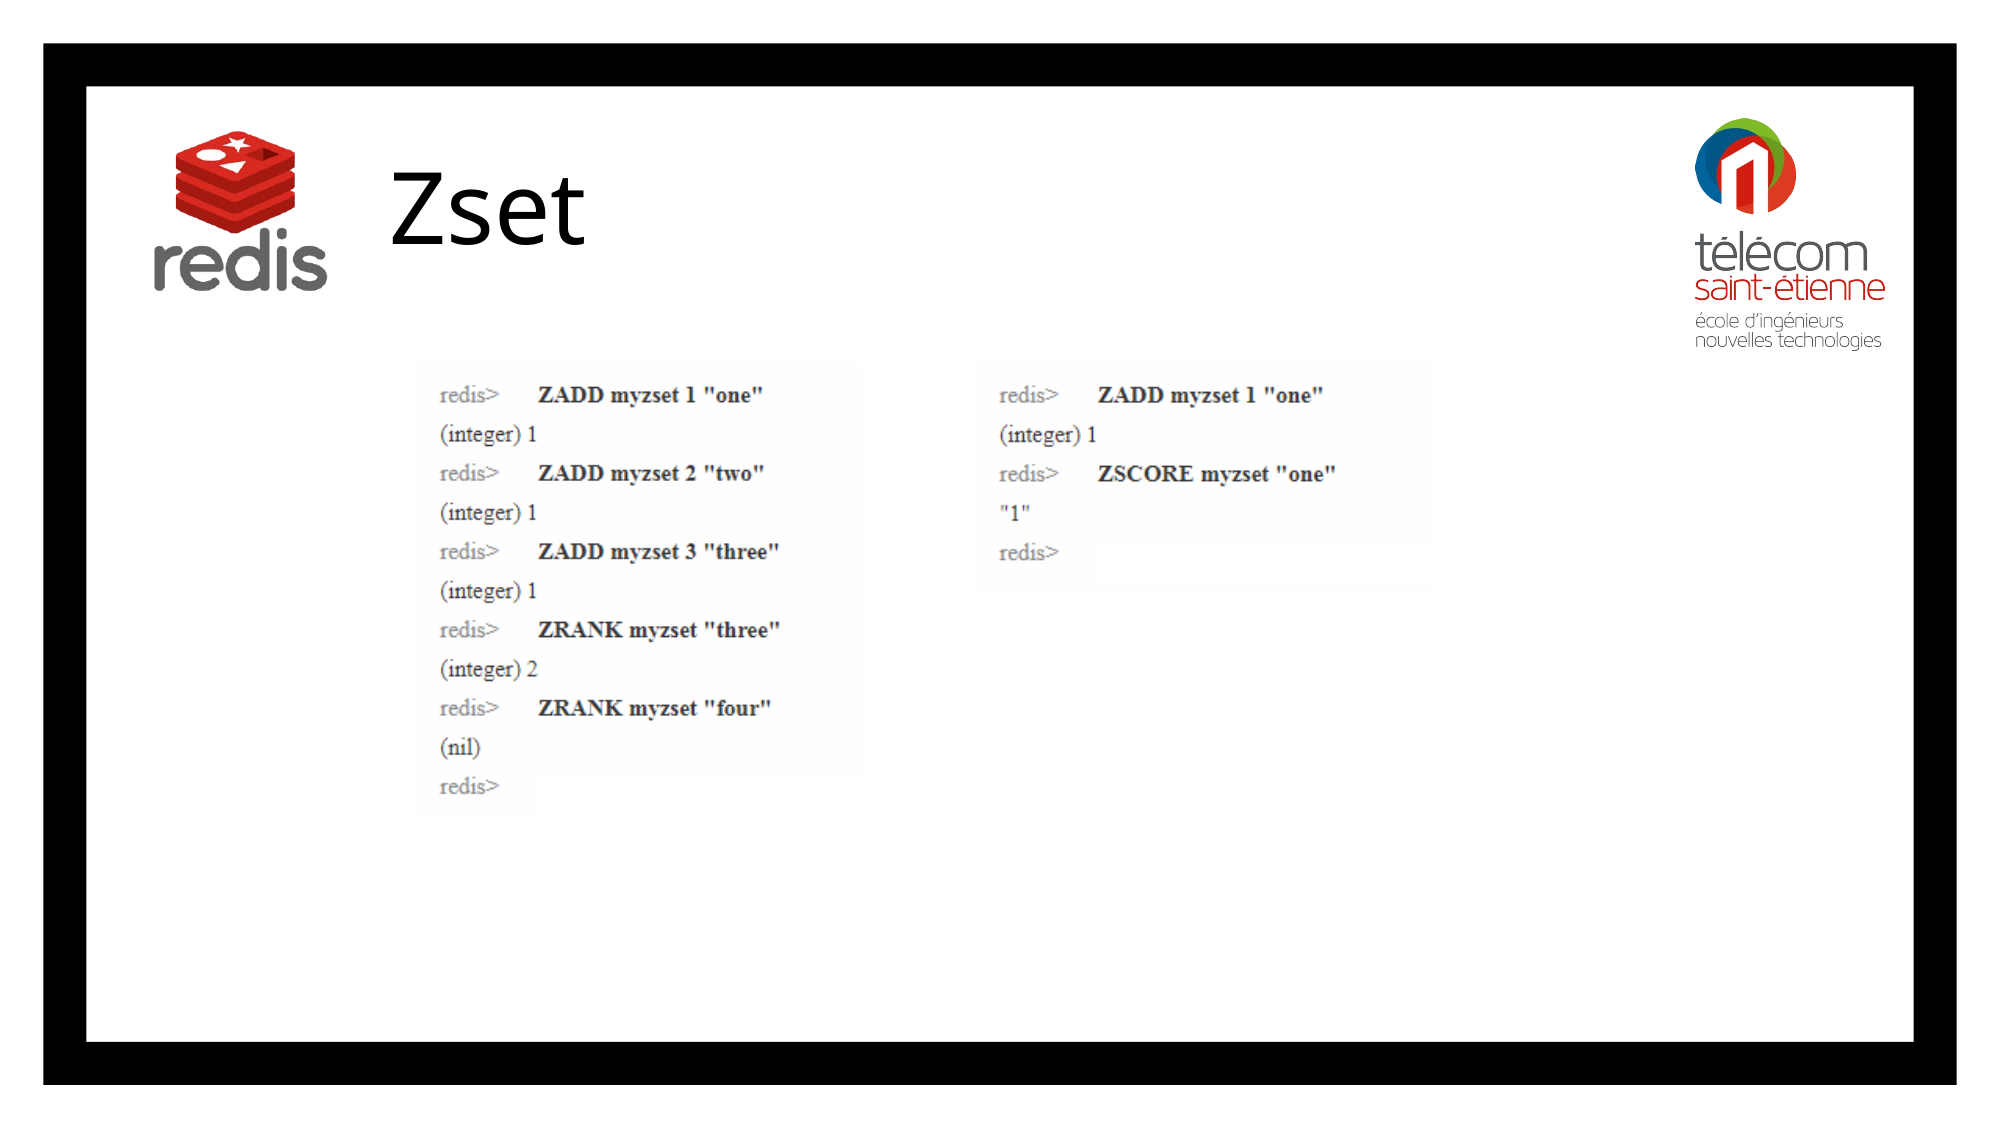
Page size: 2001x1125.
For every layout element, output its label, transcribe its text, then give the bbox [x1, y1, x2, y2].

picture [1715, 134, 1730, 138]
picture [976, 363, 1432, 592]
picture [415, 363, 862, 814]
picture [129, 116, 351, 304]
title Zset [369, 138, 1849, 304]
picture [1695, 118, 1885, 351]
